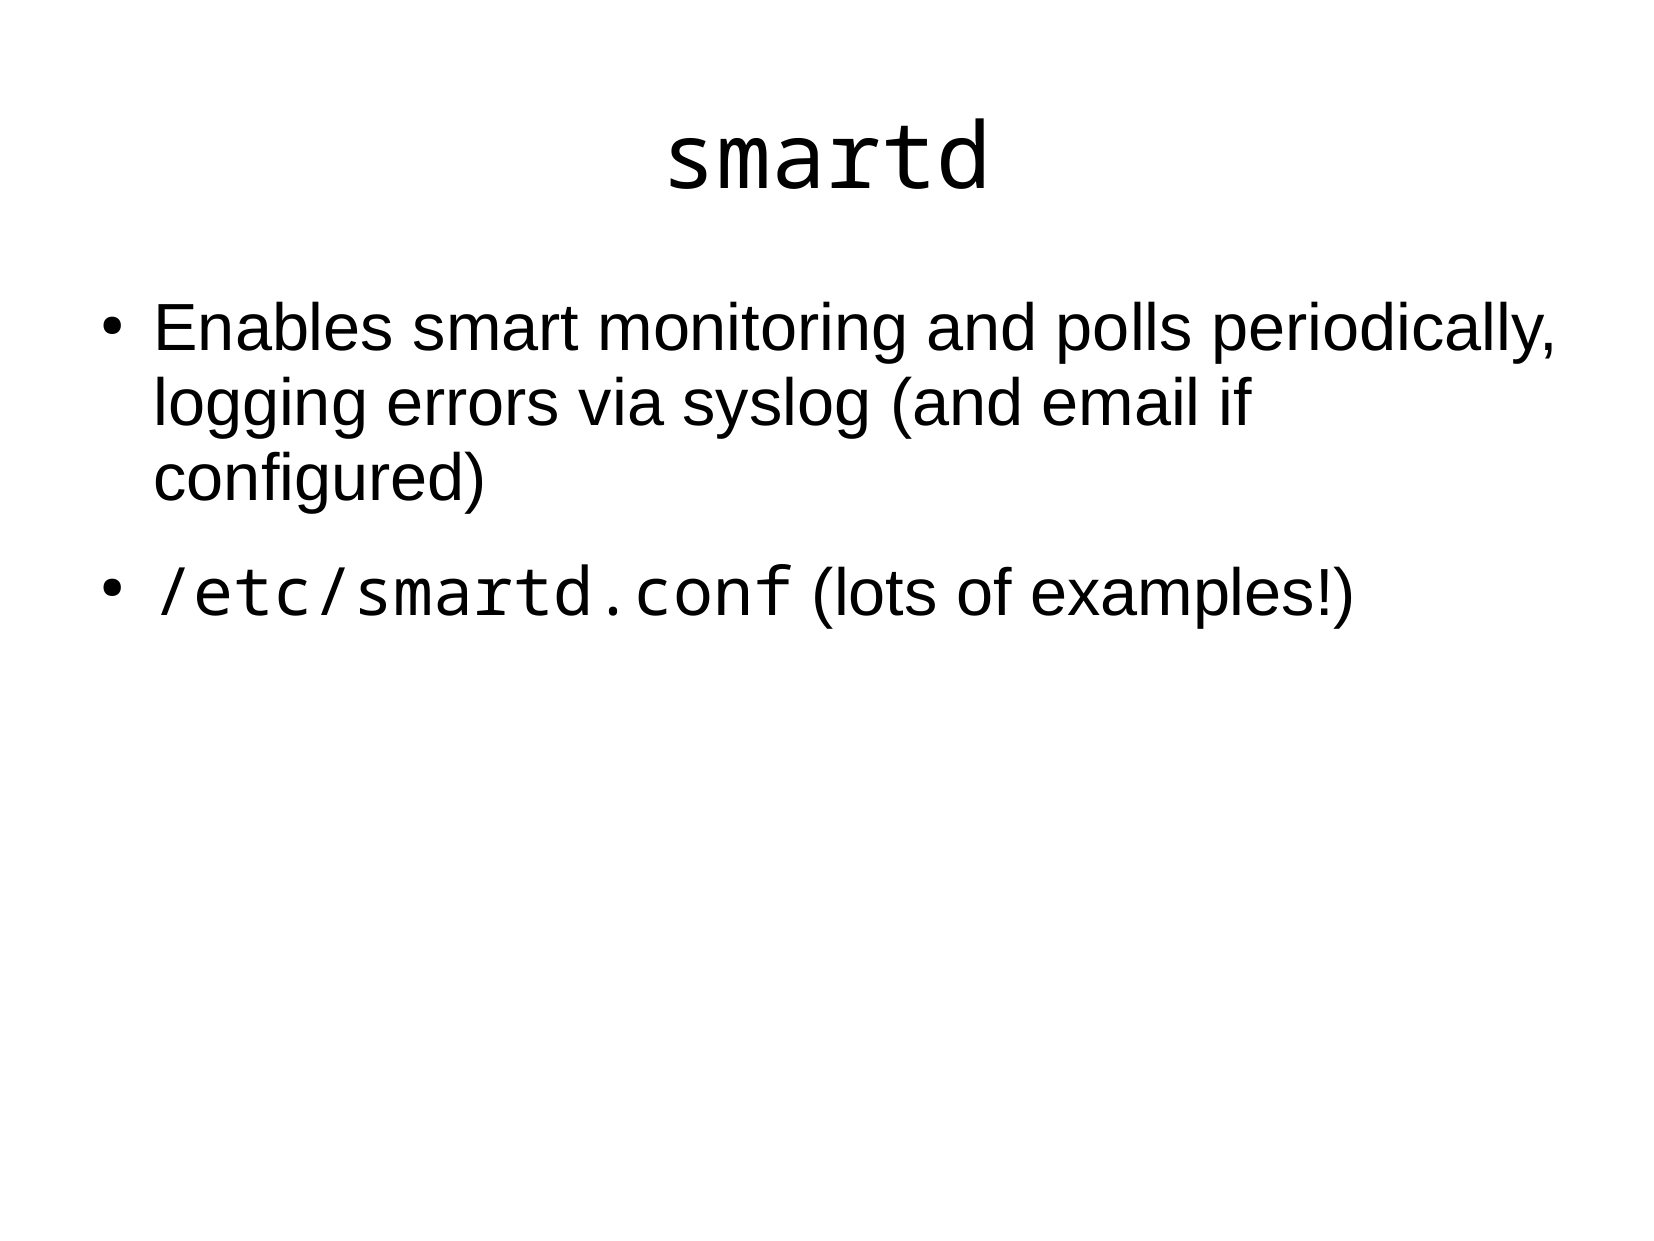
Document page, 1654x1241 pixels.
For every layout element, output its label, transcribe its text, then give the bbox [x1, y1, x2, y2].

list Enables smart monitoring and polls periodically, logging errors via syslog (and email if configured) /etc/smartd.conf (lots of examples!) [82, 290, 1571, 1109]
title smartd [82, 49, 1571, 257]
